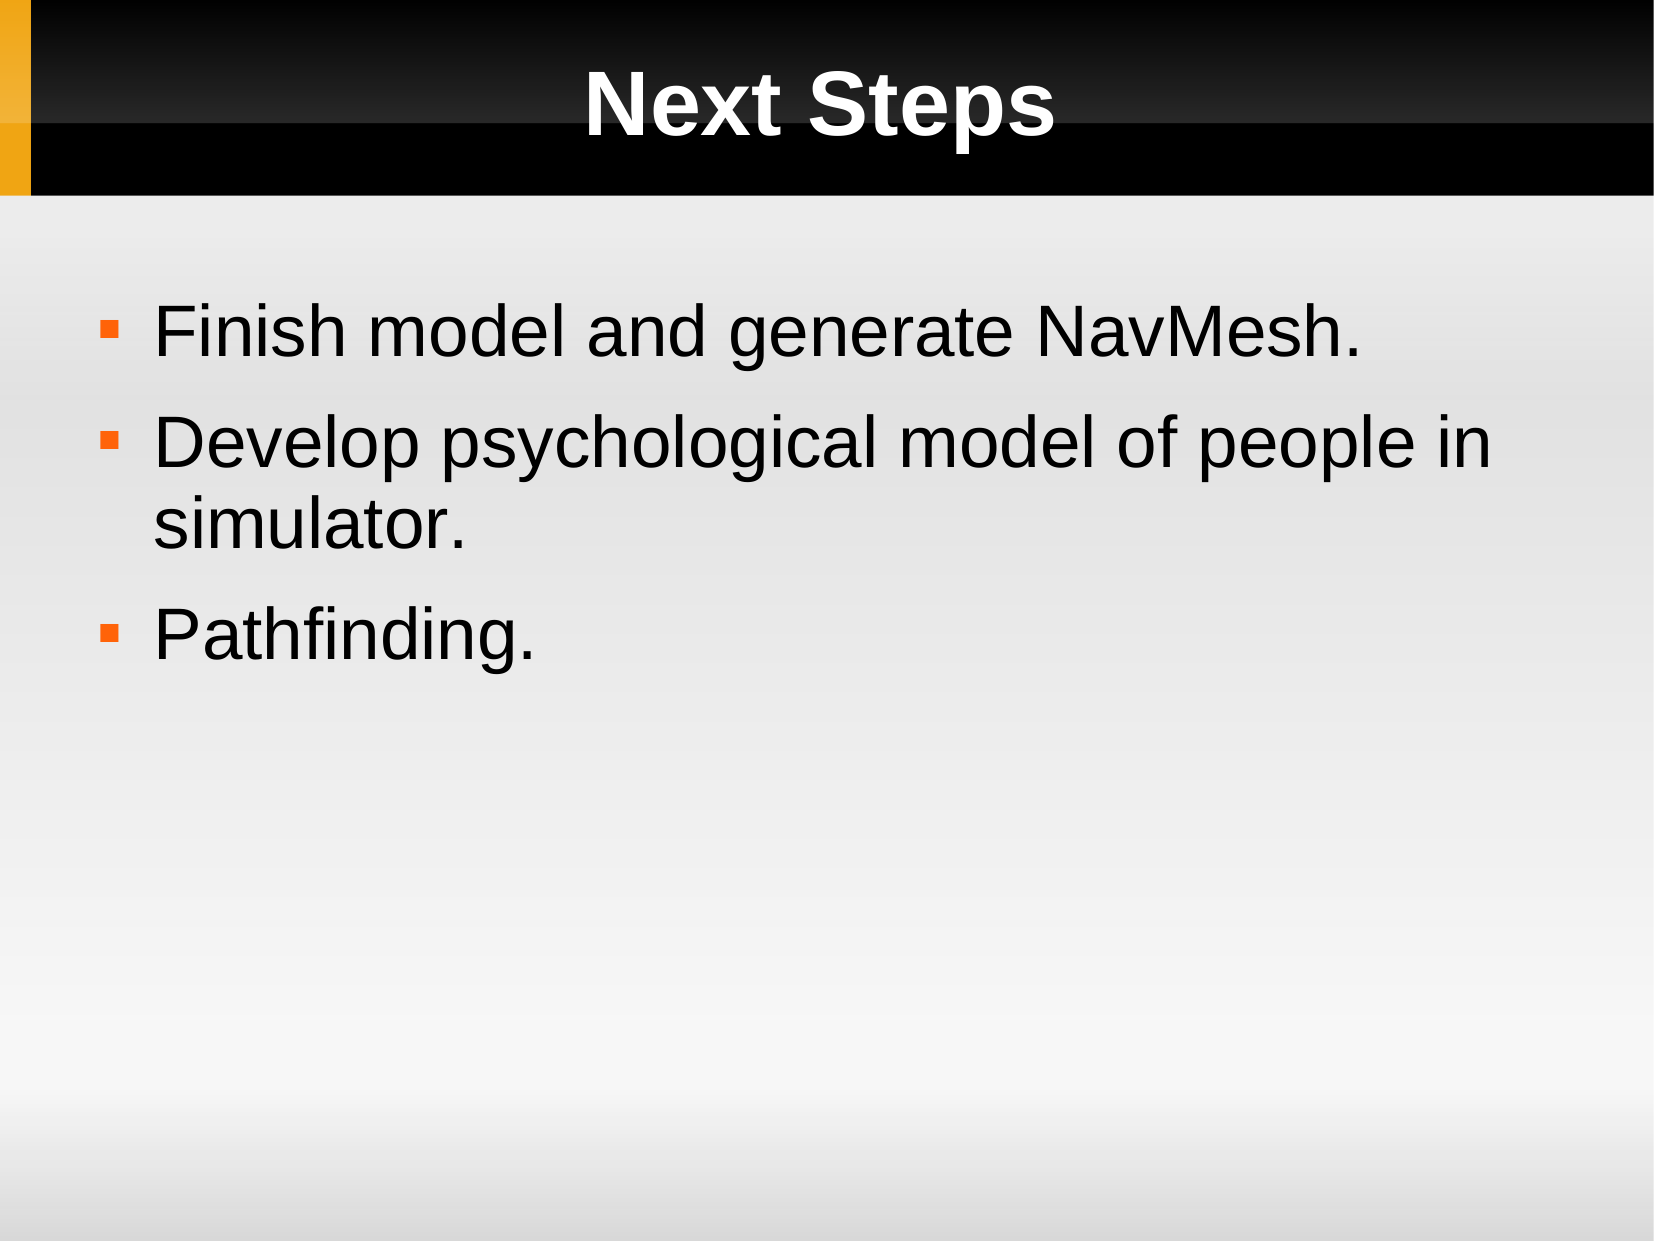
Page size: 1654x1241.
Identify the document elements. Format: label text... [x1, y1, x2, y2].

title Next Steps [76, 0, 1565, 208]
picture [0, 0, 1654, 1241]
list Finish model and generate NavMesh. Develop psychological model of people in simulator. Pathfinding. [82, 290, 1571, 1109]
